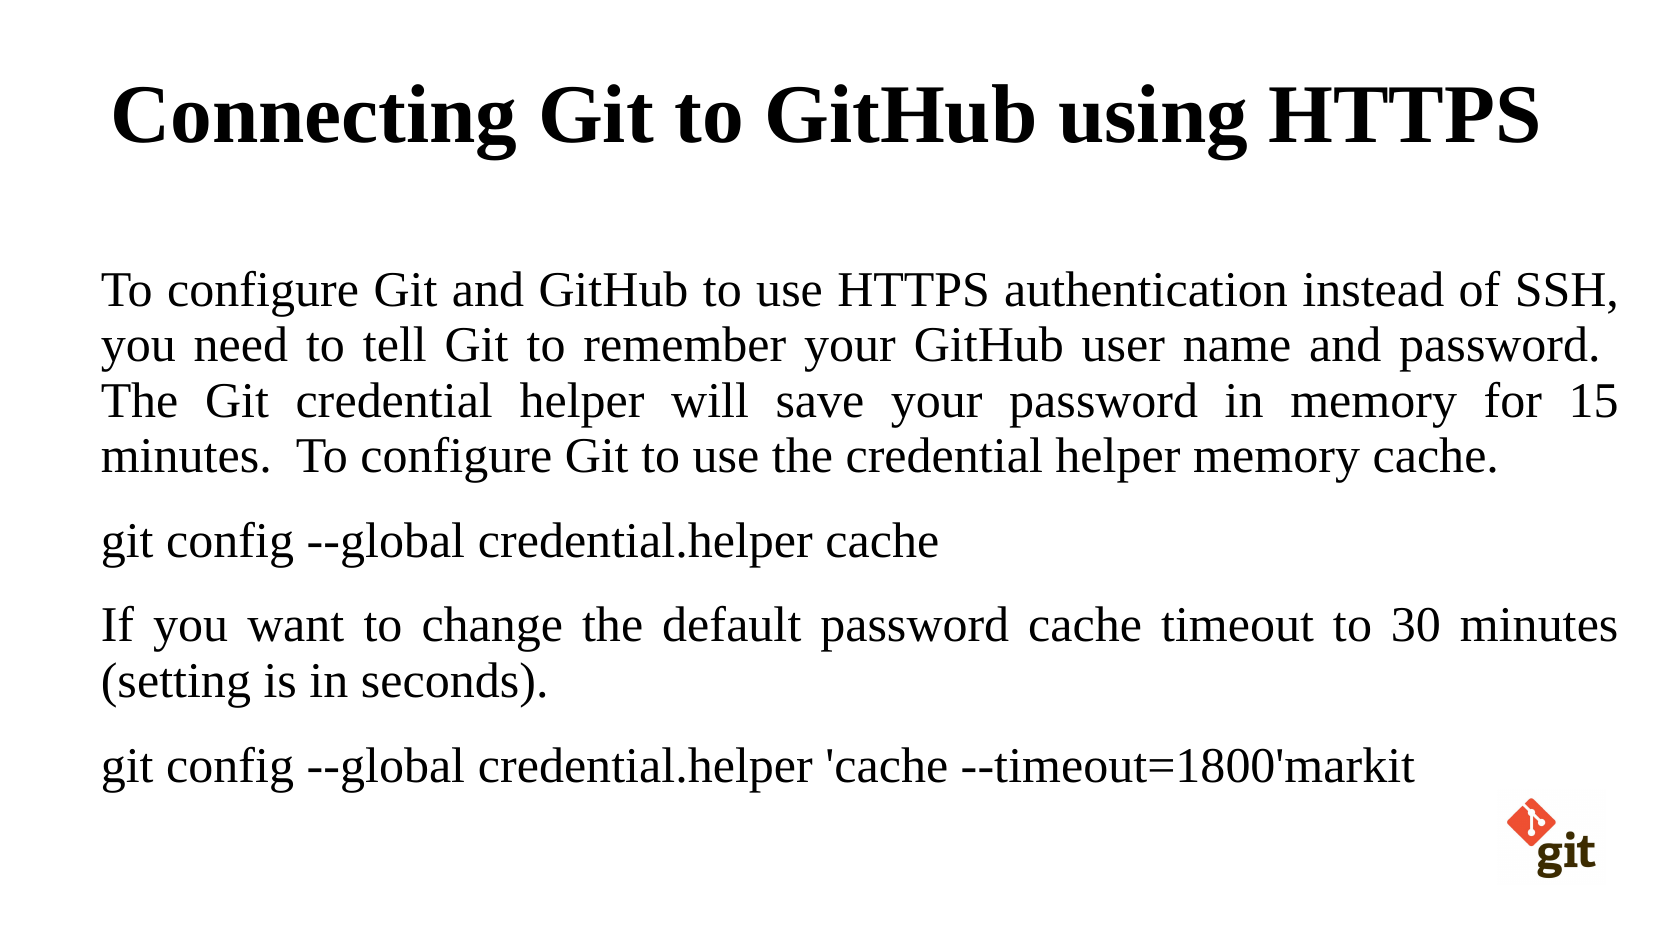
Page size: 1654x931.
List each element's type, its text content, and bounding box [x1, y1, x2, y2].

title Connecting Git to GitHub using HTTPS [82, 37, 1571, 192]
picture [1497, 789, 1606, 886]
list To configure Git and GitHub to use HTTPS authentication instead of SSH, you need to tell Git to remember your GitHub user name and password. The Git credential helper will save your password in memory for 15 minutes. To configure Git to use the credential helper memory cache. git config --global credential.helper cache If you want to change the default password cache timeout to 30 minutes (setting is in seconds). git config --global credential.helper 'cache --timeout=1800'markit [30, 192, 1621, 863]
